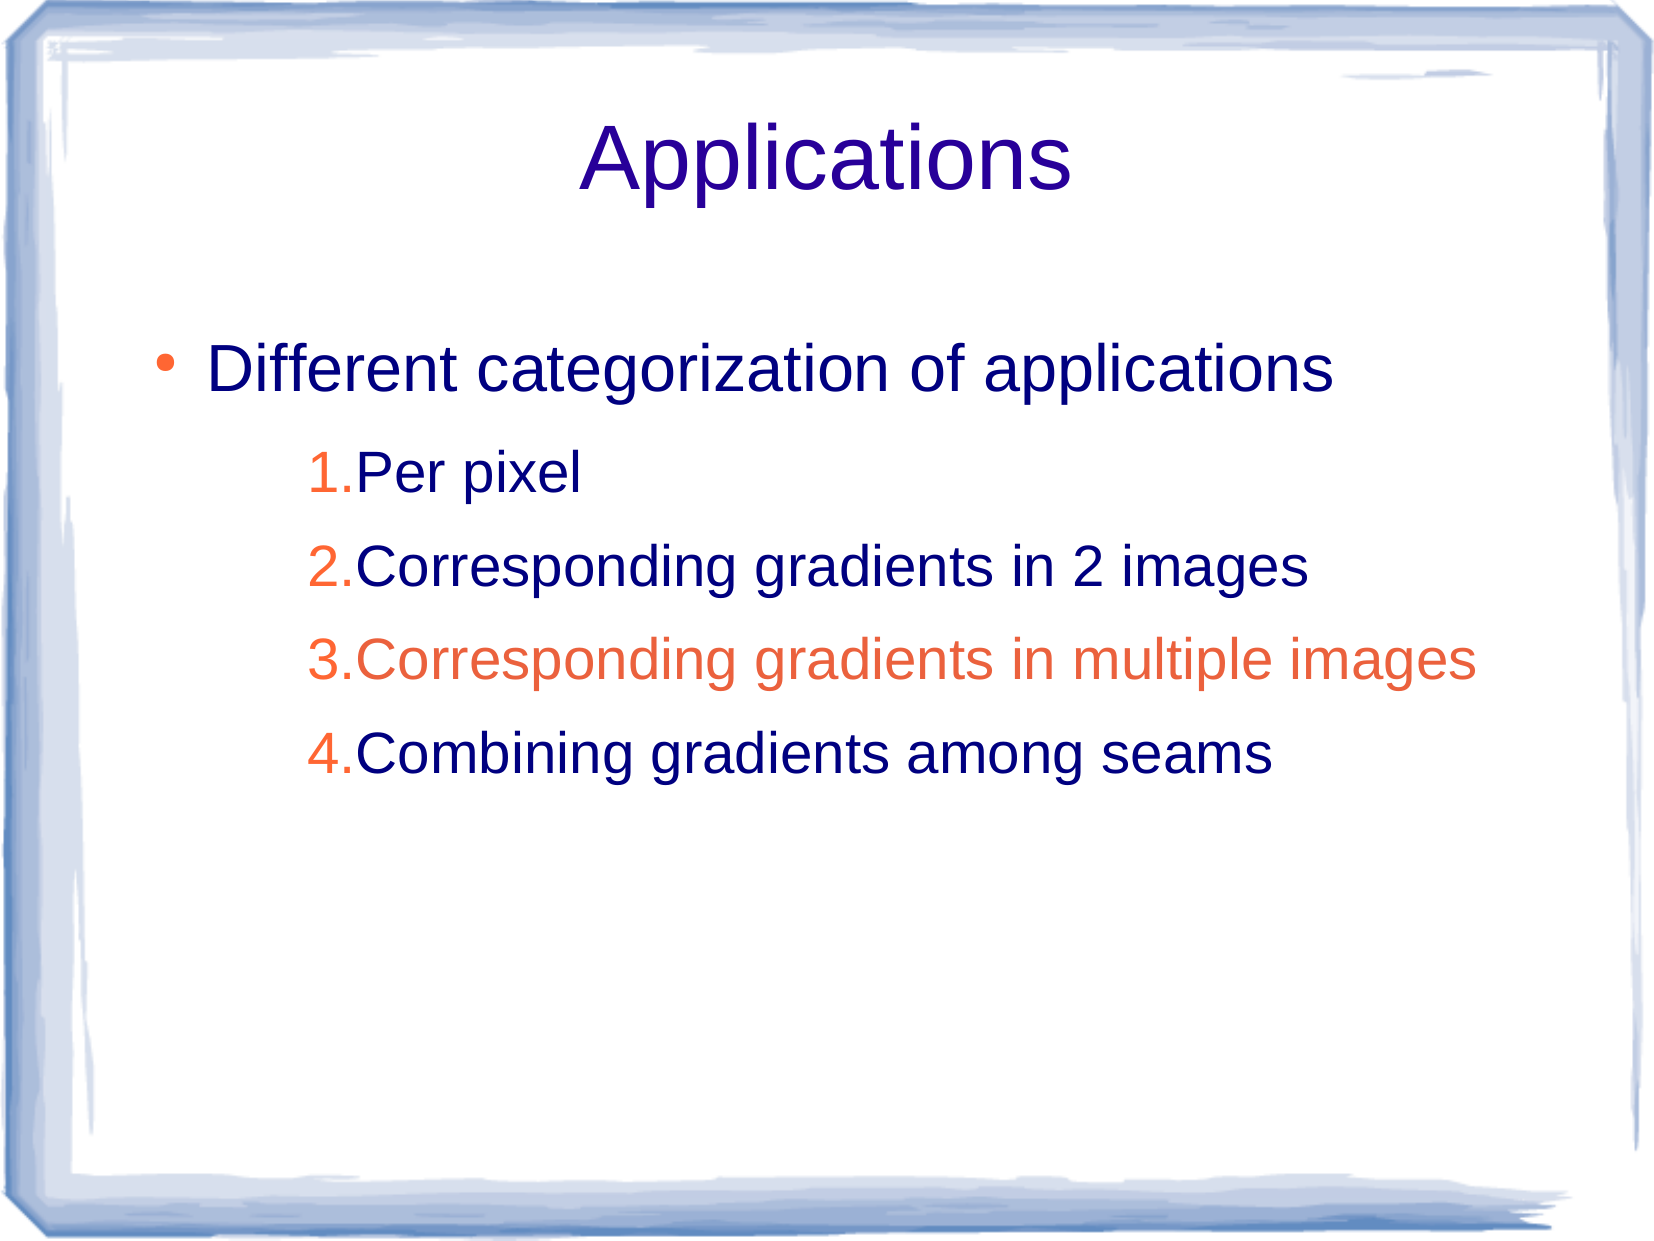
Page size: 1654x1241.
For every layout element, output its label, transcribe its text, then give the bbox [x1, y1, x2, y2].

title Applications [82, 56, 1571, 250]
list Different categorization of applications Per pixel Corresponding gradients in 2 images Corresponding gradients in multiple images Combining gradients among seams [118, 324, 1571, 1004]
